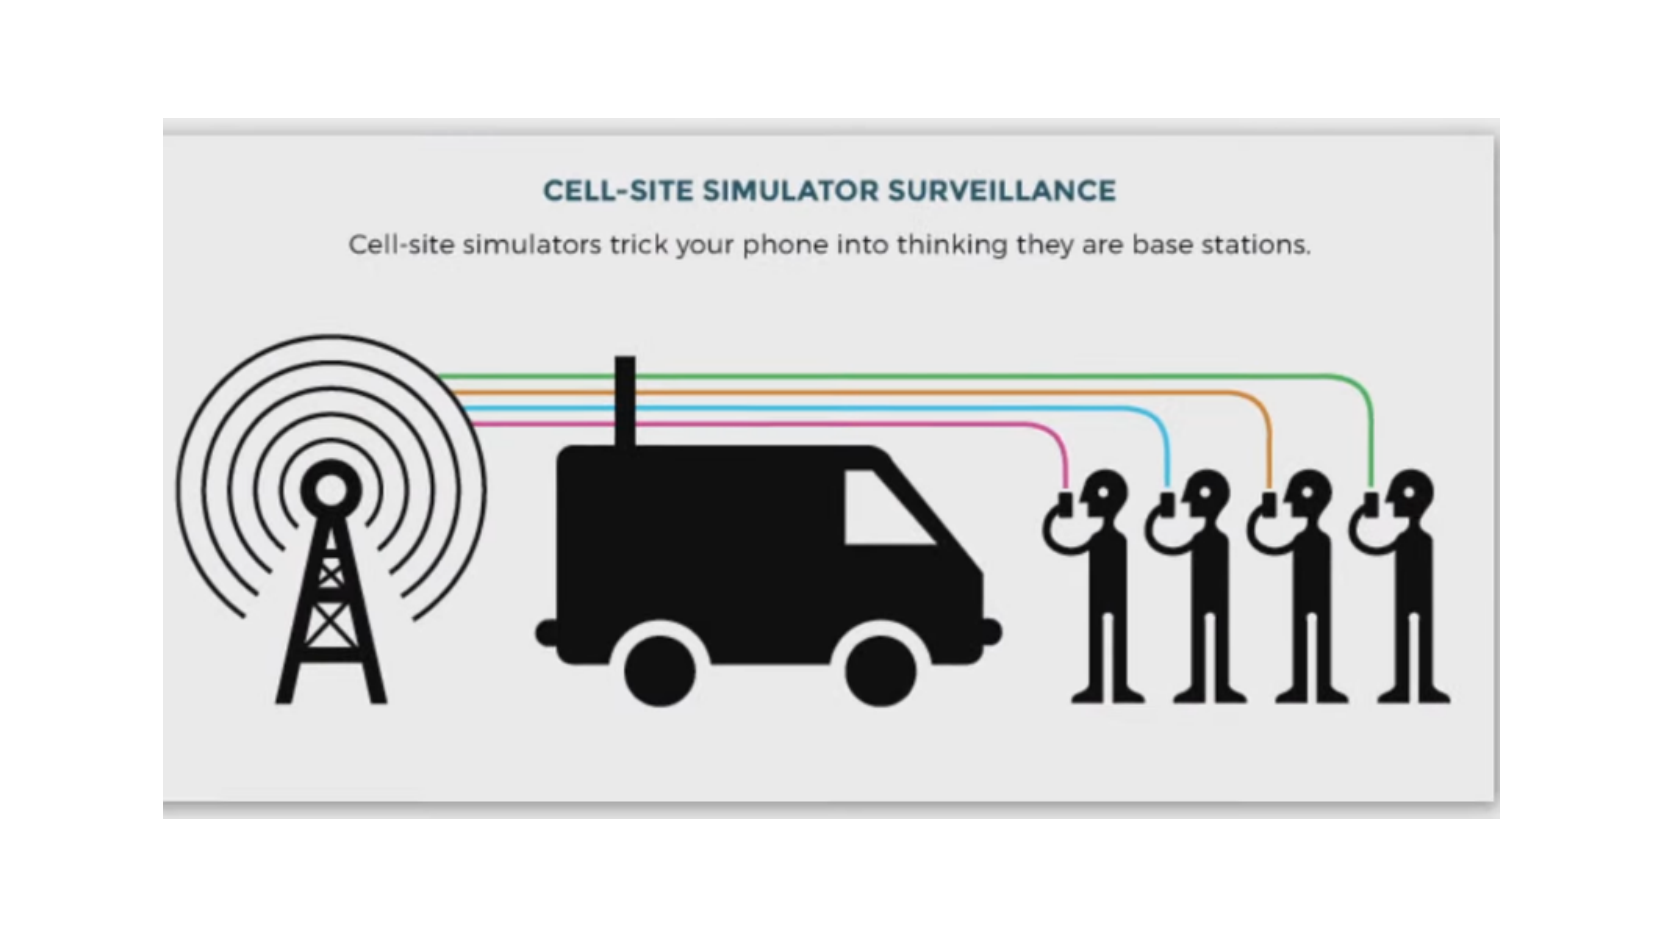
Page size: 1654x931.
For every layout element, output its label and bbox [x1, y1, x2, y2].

picture [163, 118, 1500, 819]
